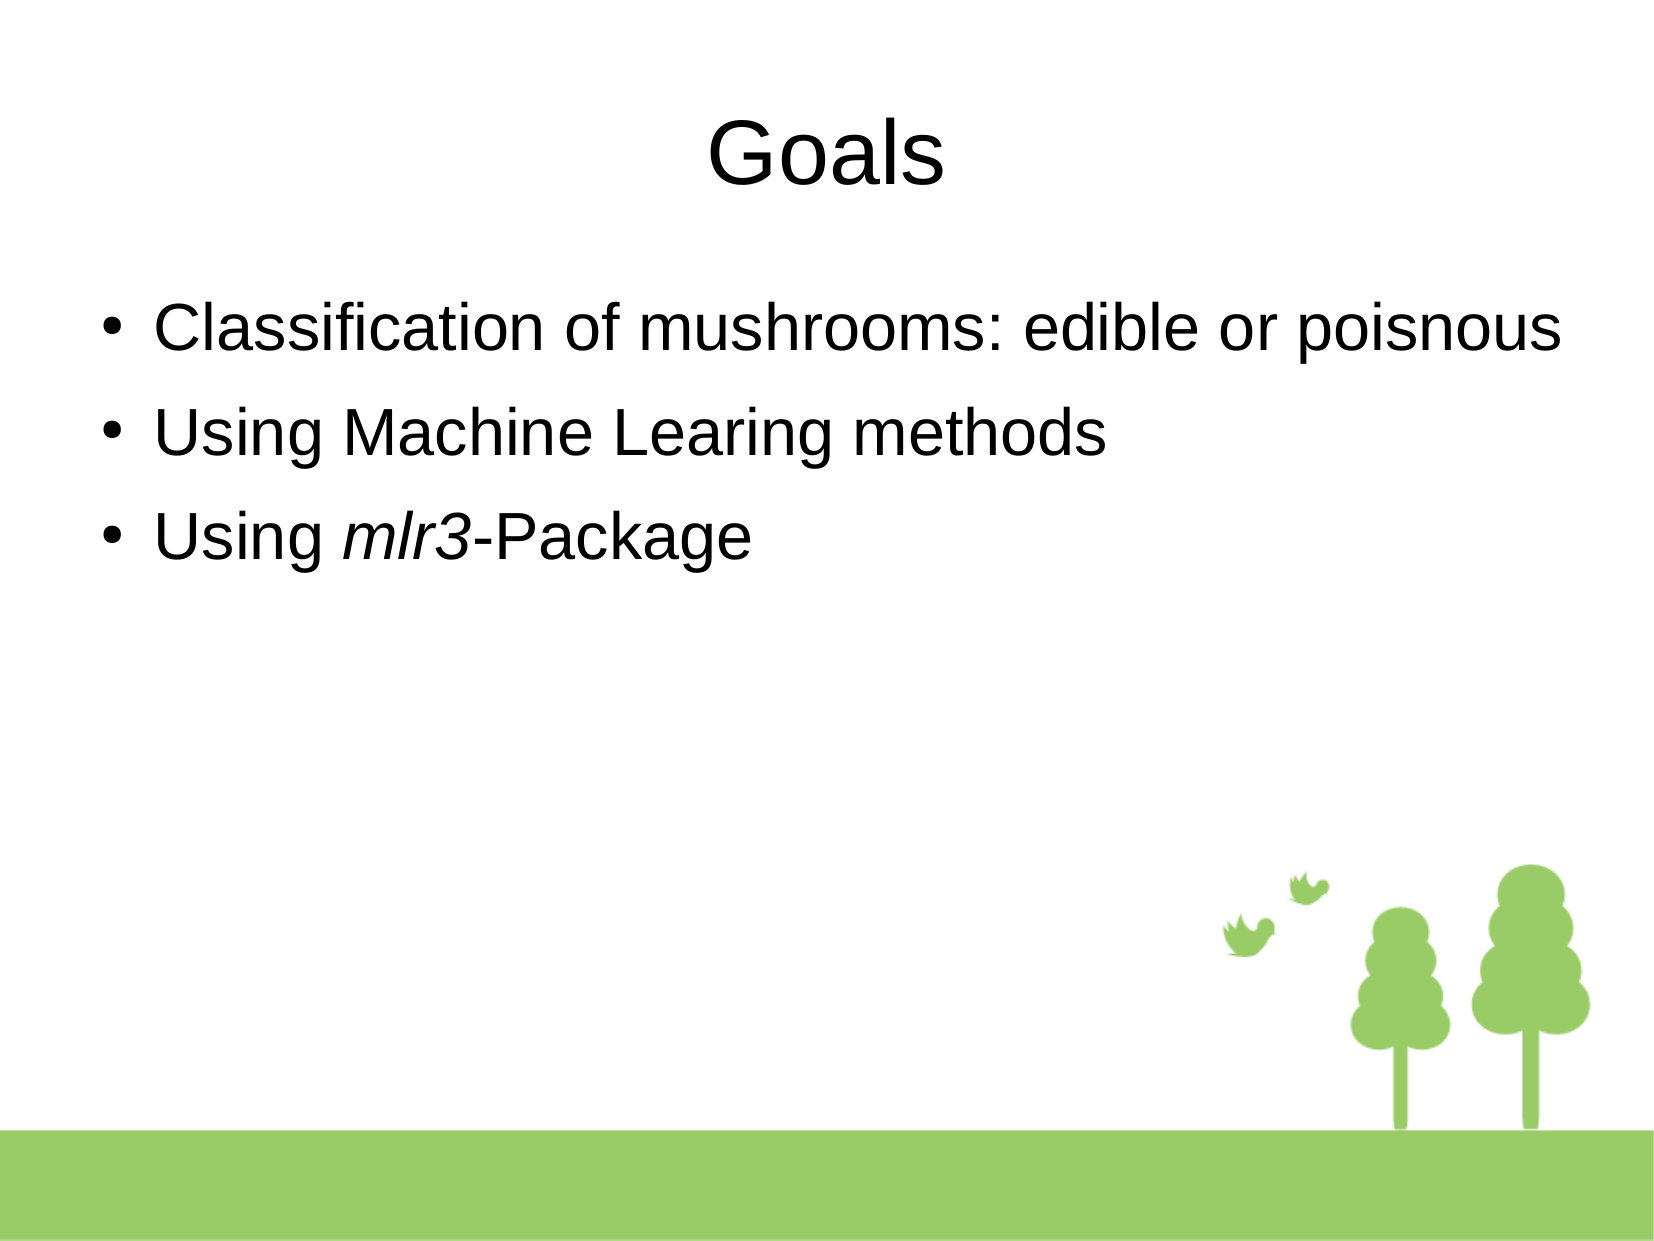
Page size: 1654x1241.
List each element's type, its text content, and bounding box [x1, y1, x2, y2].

picture [0, 0, 1654, 1241]
title Goals [82, 49, 1571, 257]
list Classification of mushrooms: edible or poisnous Using Machine Learing methods Using mlr3-Package [82, 290, 1571, 1010]
